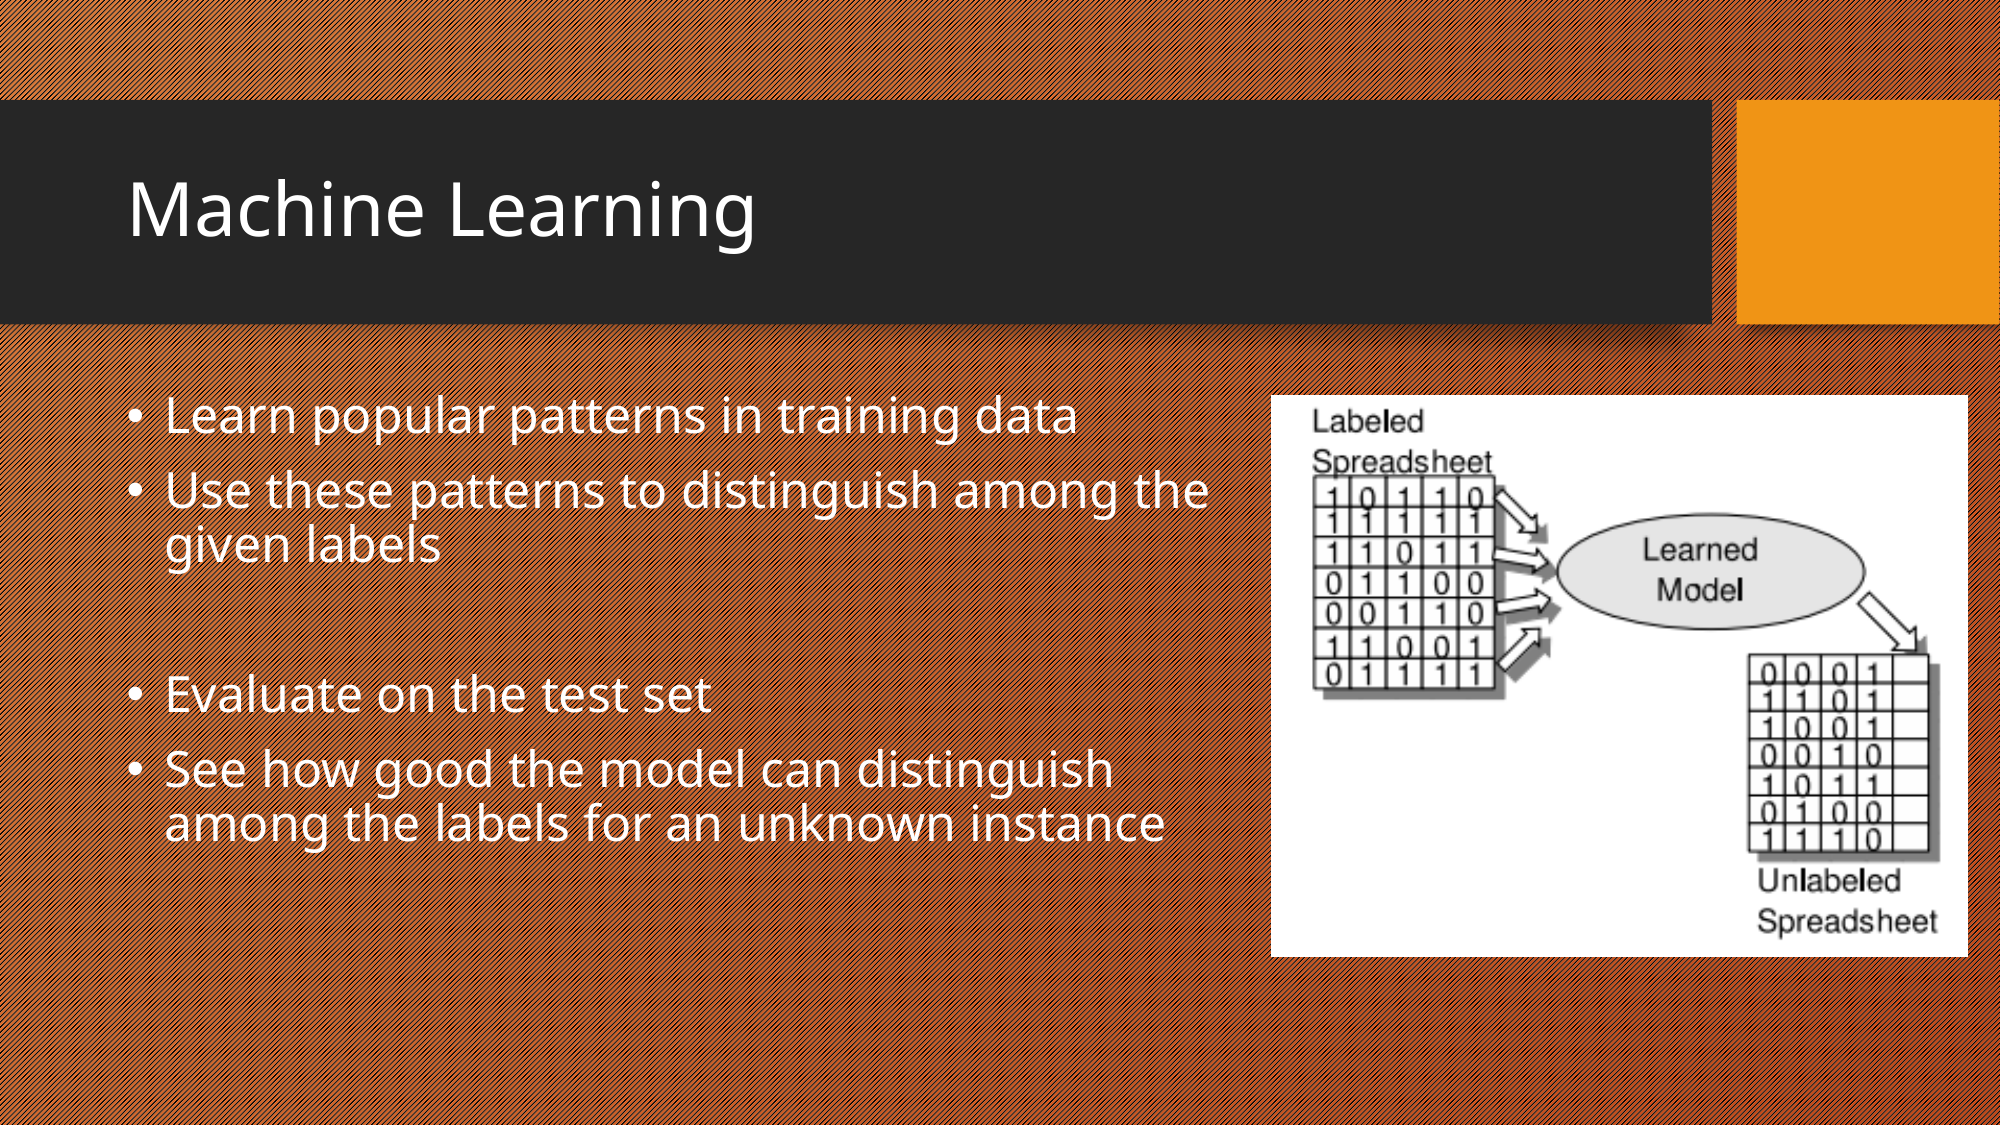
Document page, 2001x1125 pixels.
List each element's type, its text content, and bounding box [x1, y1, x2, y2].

title Machine Learning [111, 123, 1689, 301]
list Learn popular patterns in training data Use these patterns to distinguish among the given labels Evaluate on the test set See how good the model can distinguish among the labels for an unknown instance [111, 383, 1272, 974]
picture [0, 0, 2000, 1125]
